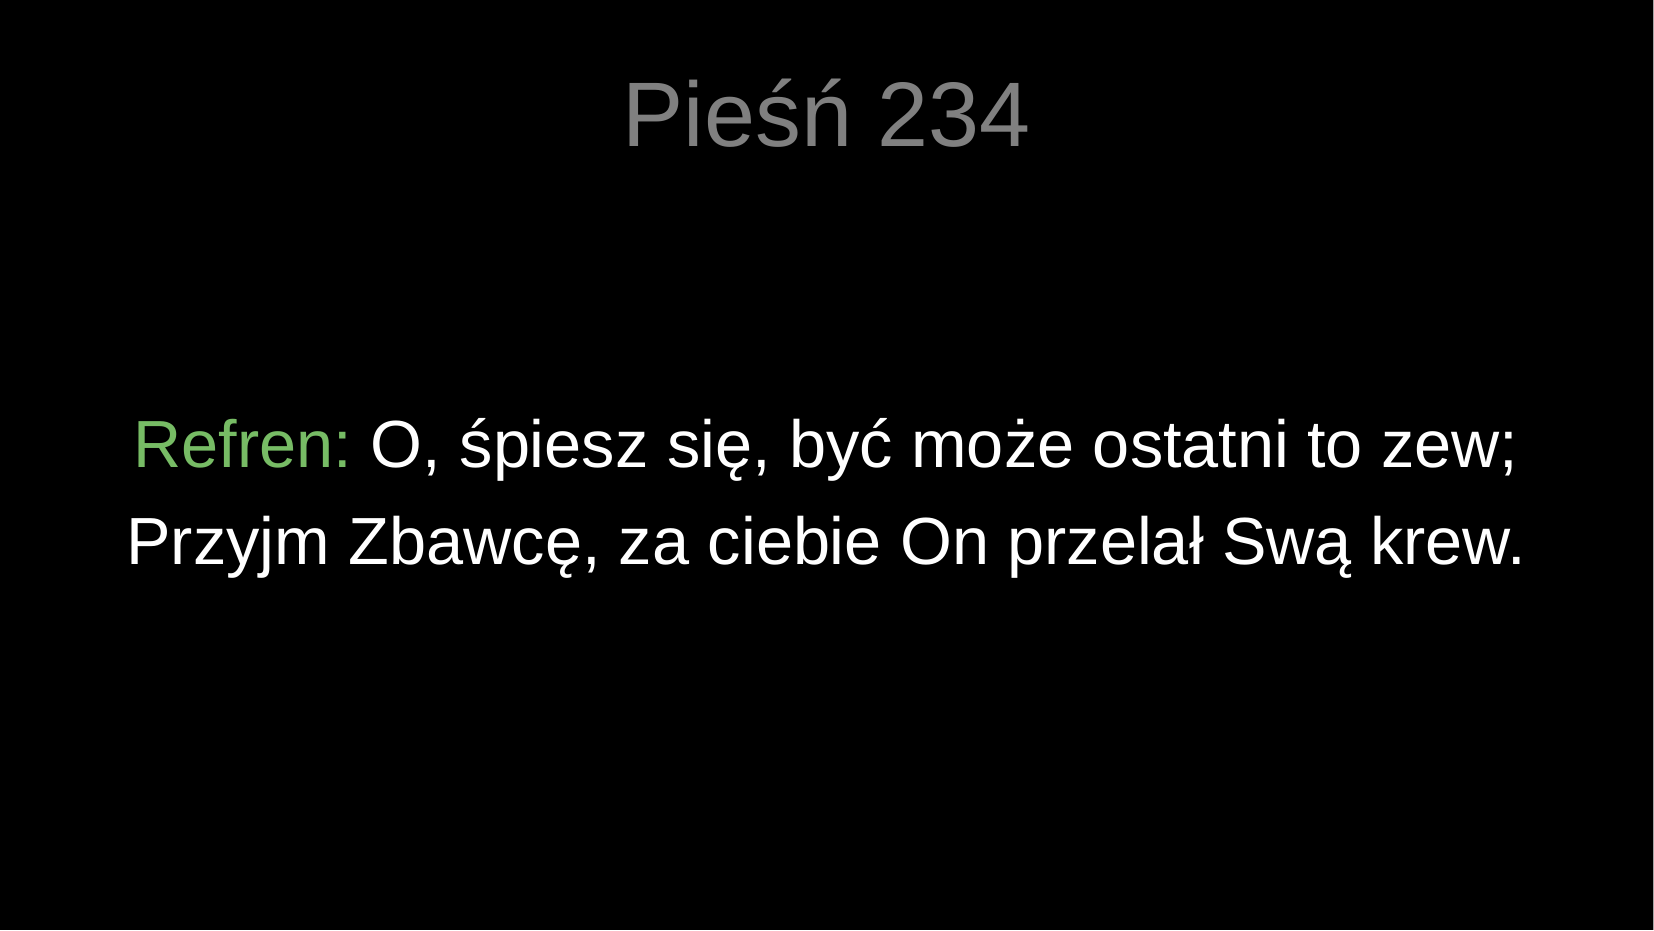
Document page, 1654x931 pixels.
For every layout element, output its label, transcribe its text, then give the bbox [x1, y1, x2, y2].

subtitle Refren: O, śpiesz się, być może ostatni to zew; Przyjm Zbawcę, za ciebie On przelał Swą krew. [82, 217, 1571, 757]
title Pieśń 234 [82, 37, 1571, 193]
